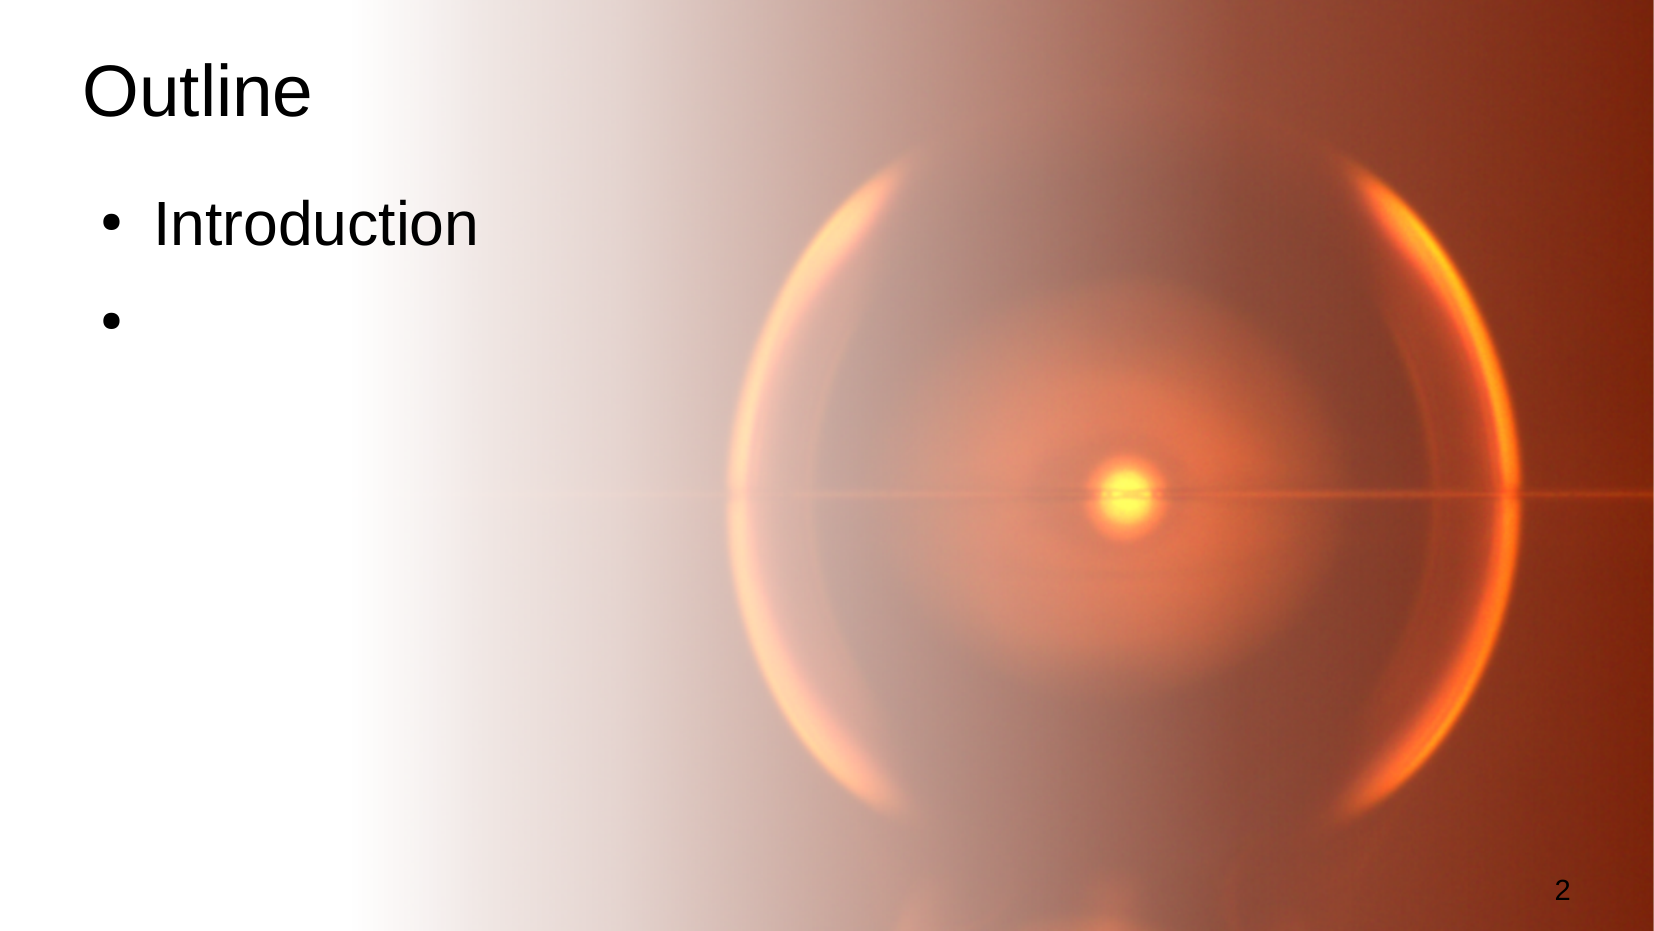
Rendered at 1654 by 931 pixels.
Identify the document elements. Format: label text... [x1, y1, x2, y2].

picture [0, 0, 1654, 931]
list Introduction [82, 188, 1571, 863]
title Outline [82, 29, 1465, 154]
